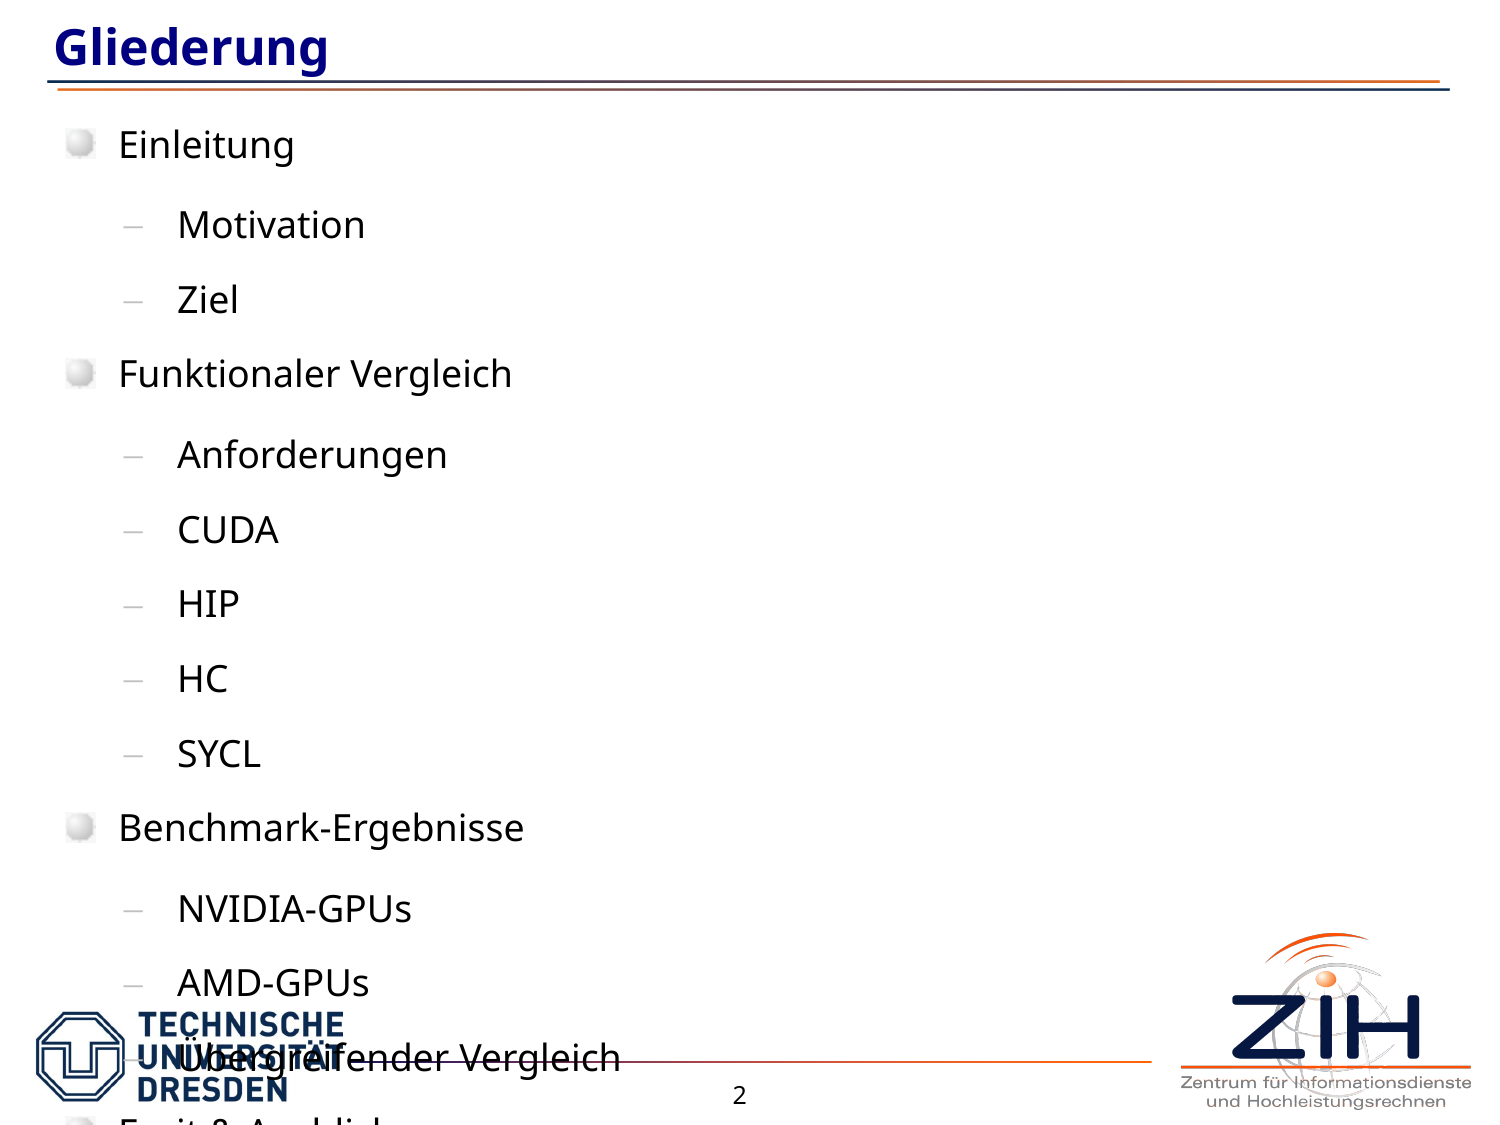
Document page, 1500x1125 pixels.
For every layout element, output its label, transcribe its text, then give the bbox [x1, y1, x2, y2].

picture [35, 1011, 343, 1102]
picture [47, 80, 1450, 91]
picture [1181, 933, 1471, 1110]
picture [65, 1116, 96, 1125]
title Gliederung [53, 12, 1453, 81]
list Einleitung Motivation Ziel Funktionaler Vergleich Anforderungen CUDA HIP HC SYCL Benchmark-Ergebnisse NVIDIA-GPUs AMD-GPUs Übergreifender Vergleich Fazit & Ausblick [29, 118, 1418, 968]
